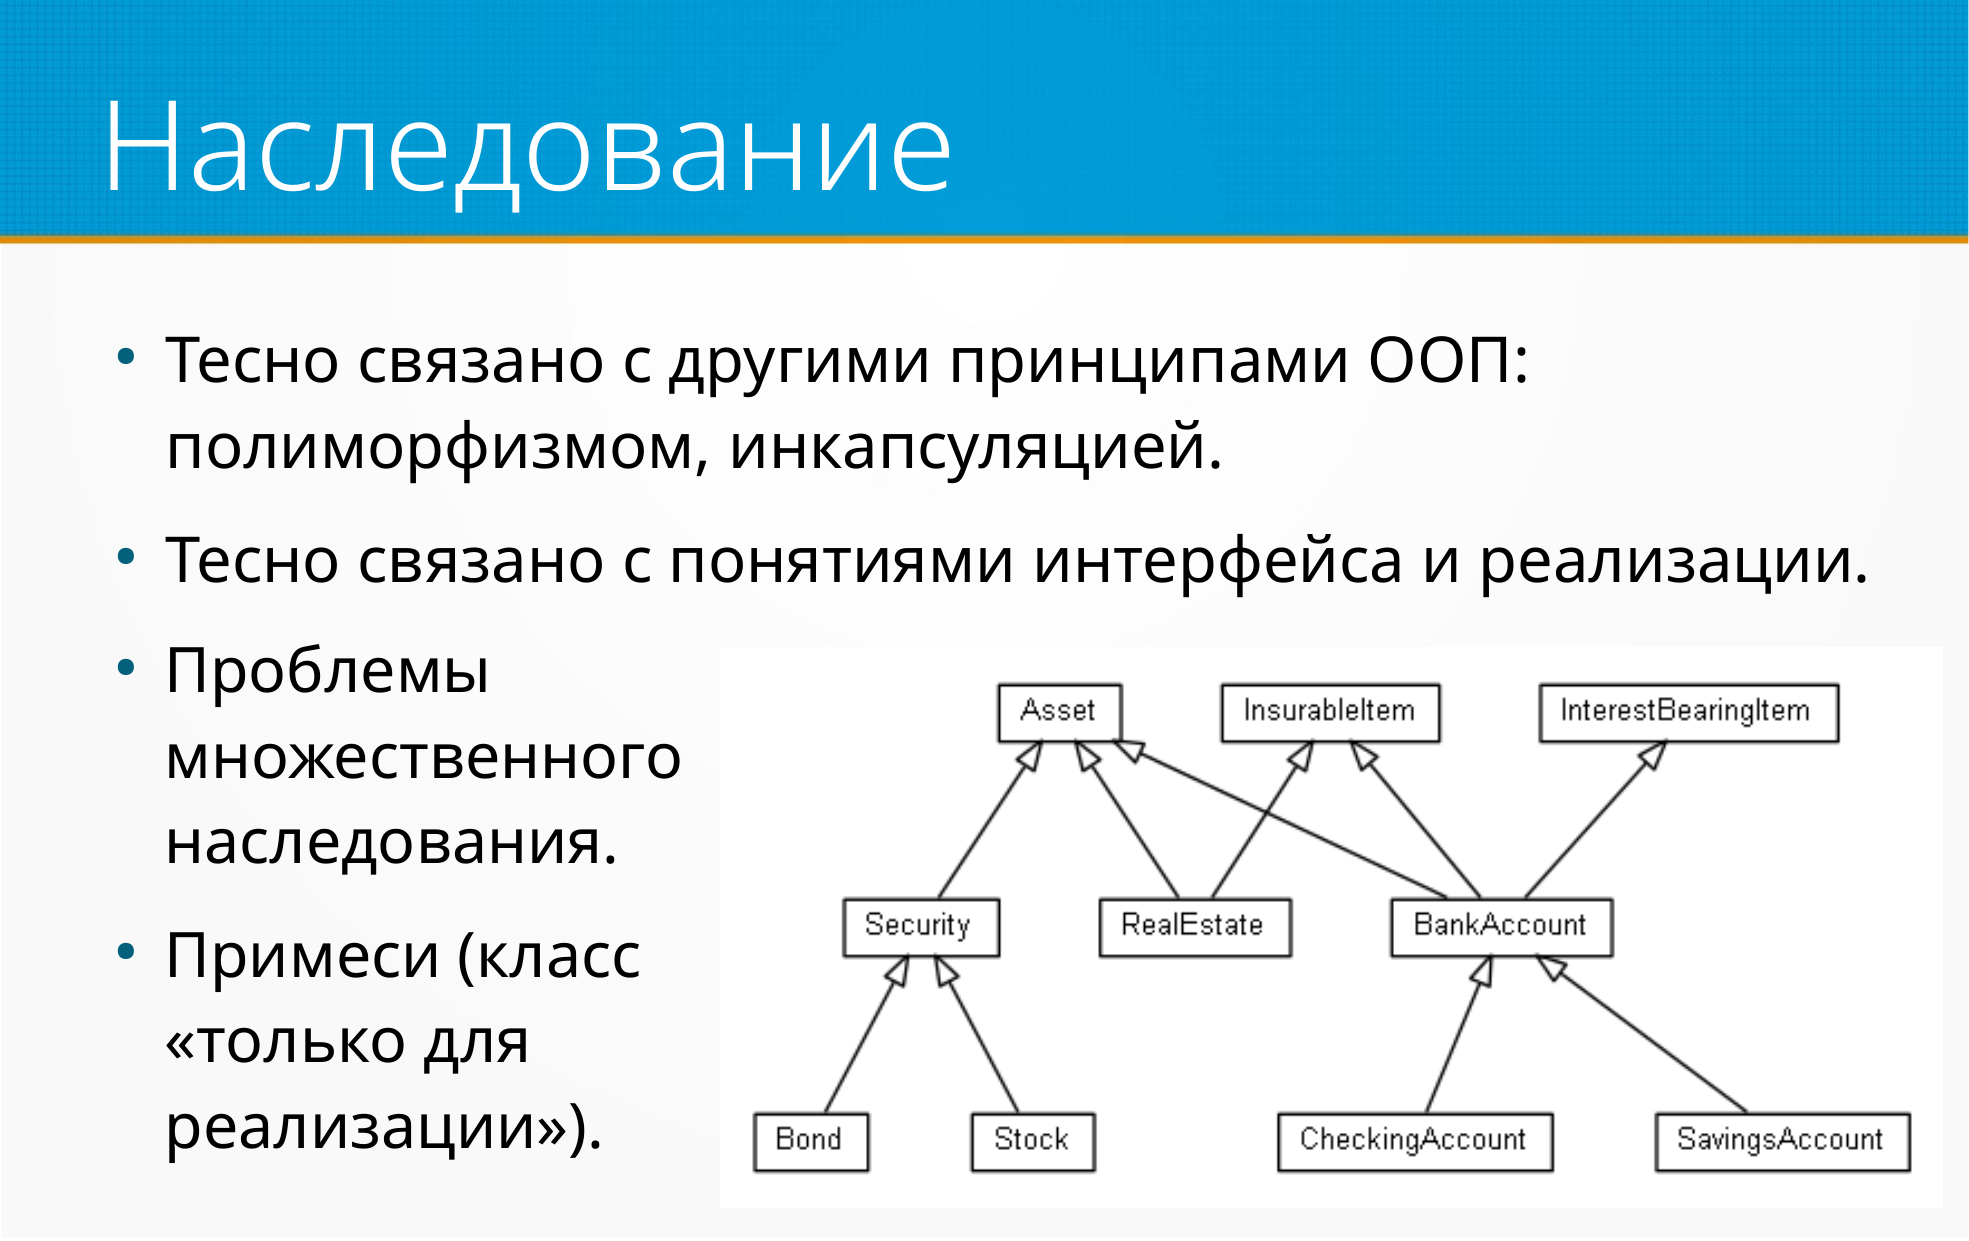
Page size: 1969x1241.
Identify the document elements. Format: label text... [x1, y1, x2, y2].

title Наследование [98, 19, 1870, 227]
list Проблемы множественного наследования. Примеси (класс «только для реализации»). [98, 625, 686, 1174]
list Тесно связано с другими принципами ООП: полиморфизмом, инкапсуляцией. Тесно связано с понятиями интерфейса и реализации. [98, 315, 1890, 626]
picture [0, 233, 1969, 1241]
